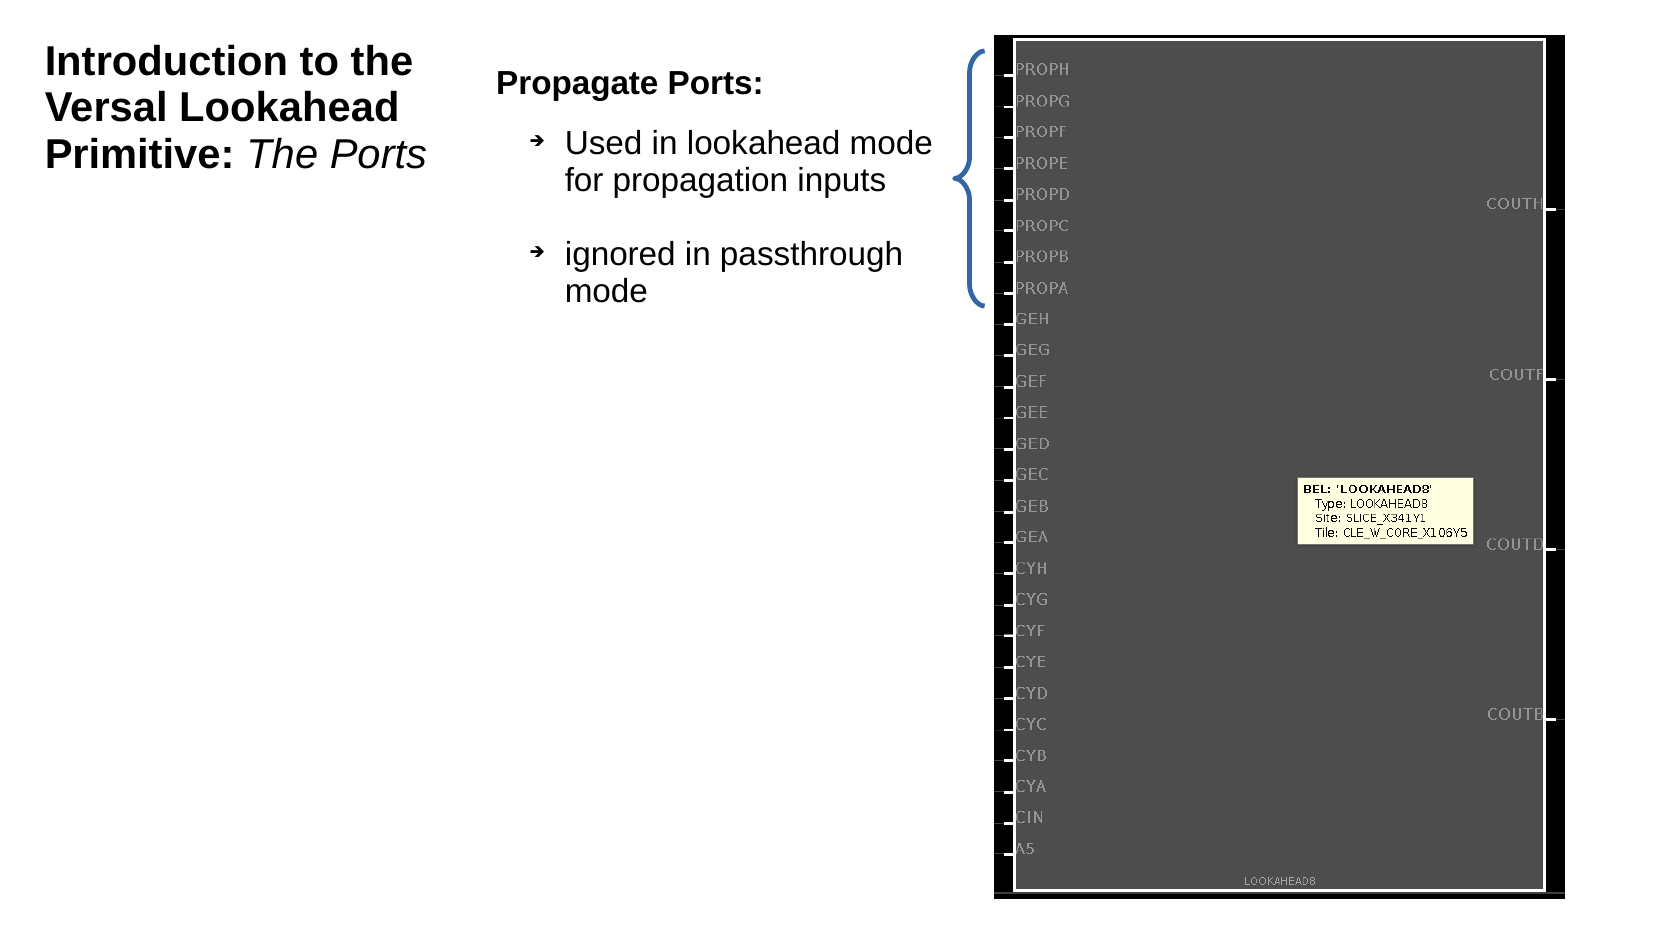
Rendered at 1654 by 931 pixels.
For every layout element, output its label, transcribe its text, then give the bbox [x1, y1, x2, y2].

picture [994, 35, 1565, 899]
text_box Propagate Ports: [481, 57, 827, 110]
text_box Introduction to the Versal Lookahead Primitive: The Ports [30, 30, 481, 185]
text_box Used in lookahead mode for propagation inputs ignored in passthrough mode [514, 117, 955, 355]
